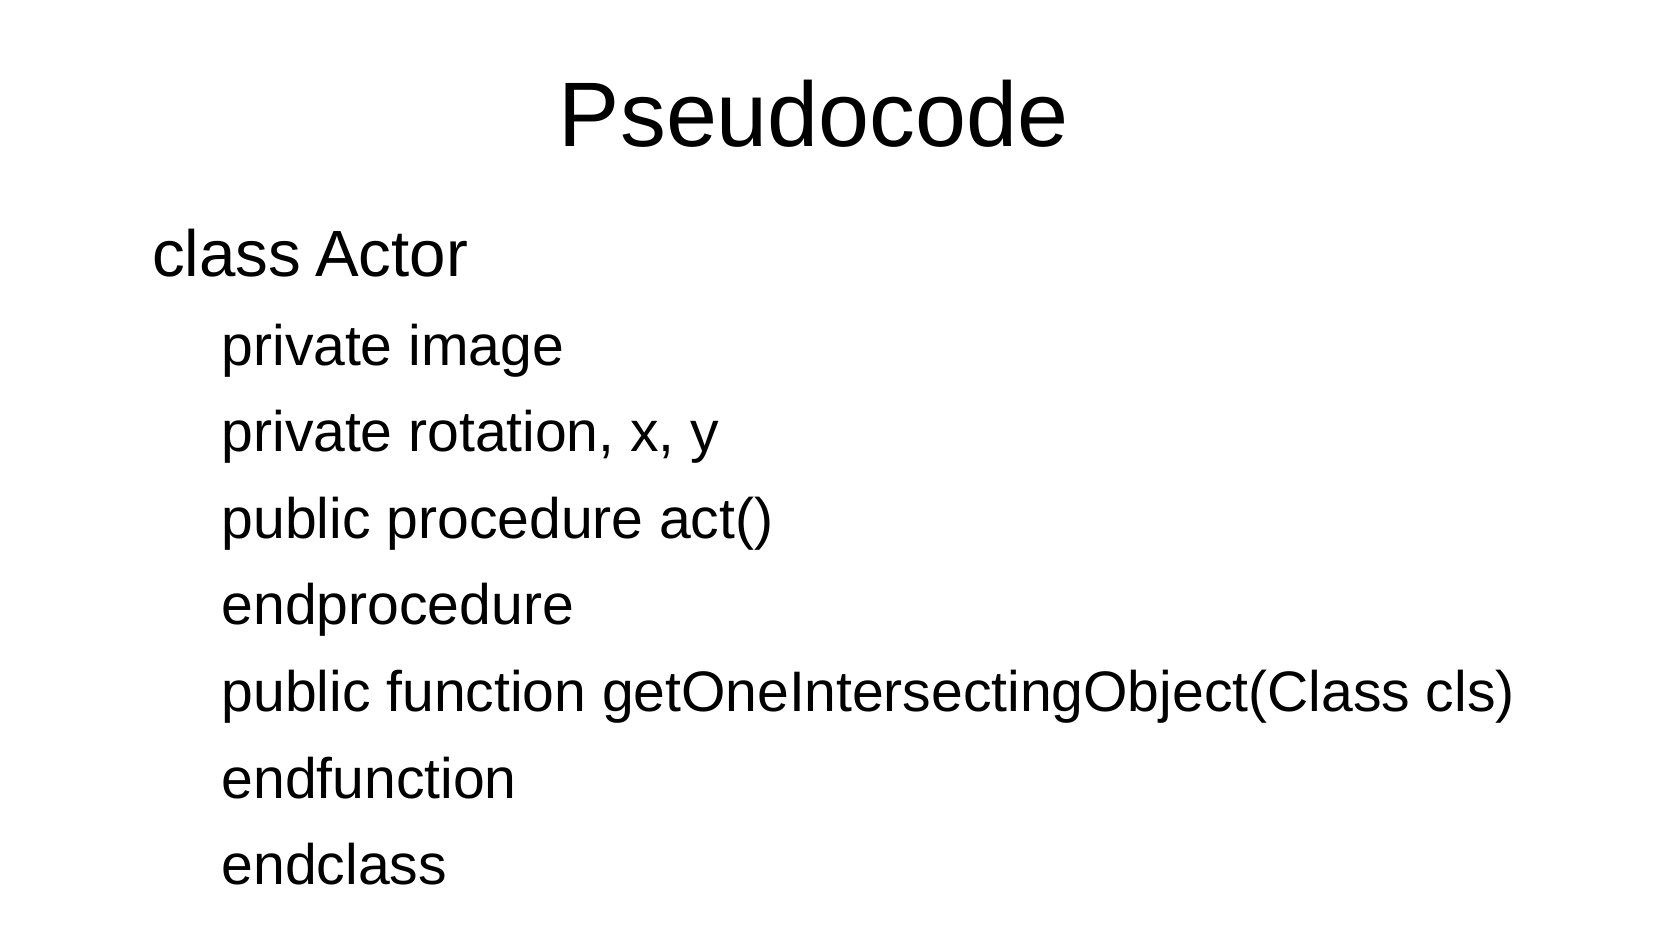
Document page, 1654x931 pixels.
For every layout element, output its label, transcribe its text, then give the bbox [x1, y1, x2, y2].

list class Actor private image private rotation, x, y public procedure act() endprocedure public function getOneIntersectingObject(Class cls) endfunction endclass [82, 217, 1571, 898]
title Pseudocode [82, 37, 1571, 193]
